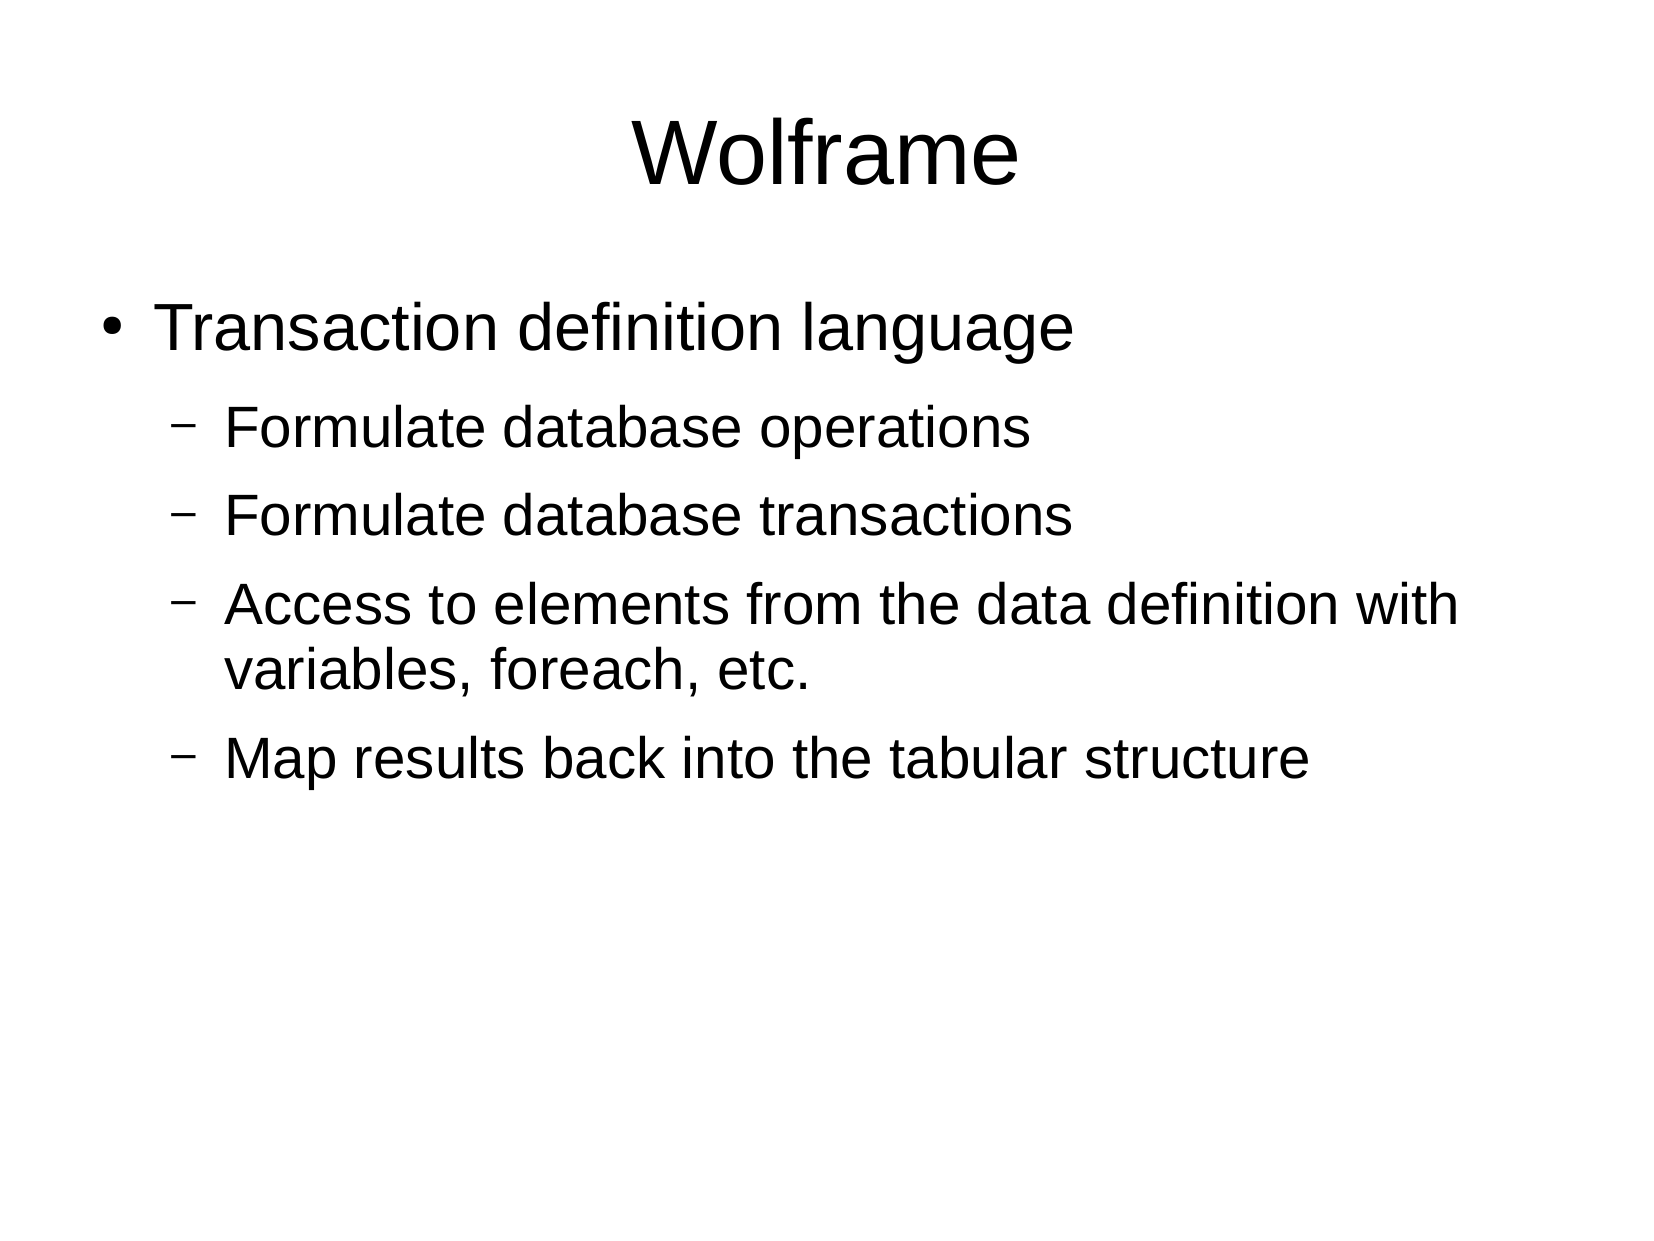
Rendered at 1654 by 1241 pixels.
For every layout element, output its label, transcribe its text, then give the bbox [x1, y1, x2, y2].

list Transaction definition language Formulate database operations Formulate database transactions Access to elements from the data definition with variables, foreach, etc. Map results back into the tabular structure [82, 290, 1538, 1010]
title Wolframe [82, 49, 1571, 257]
